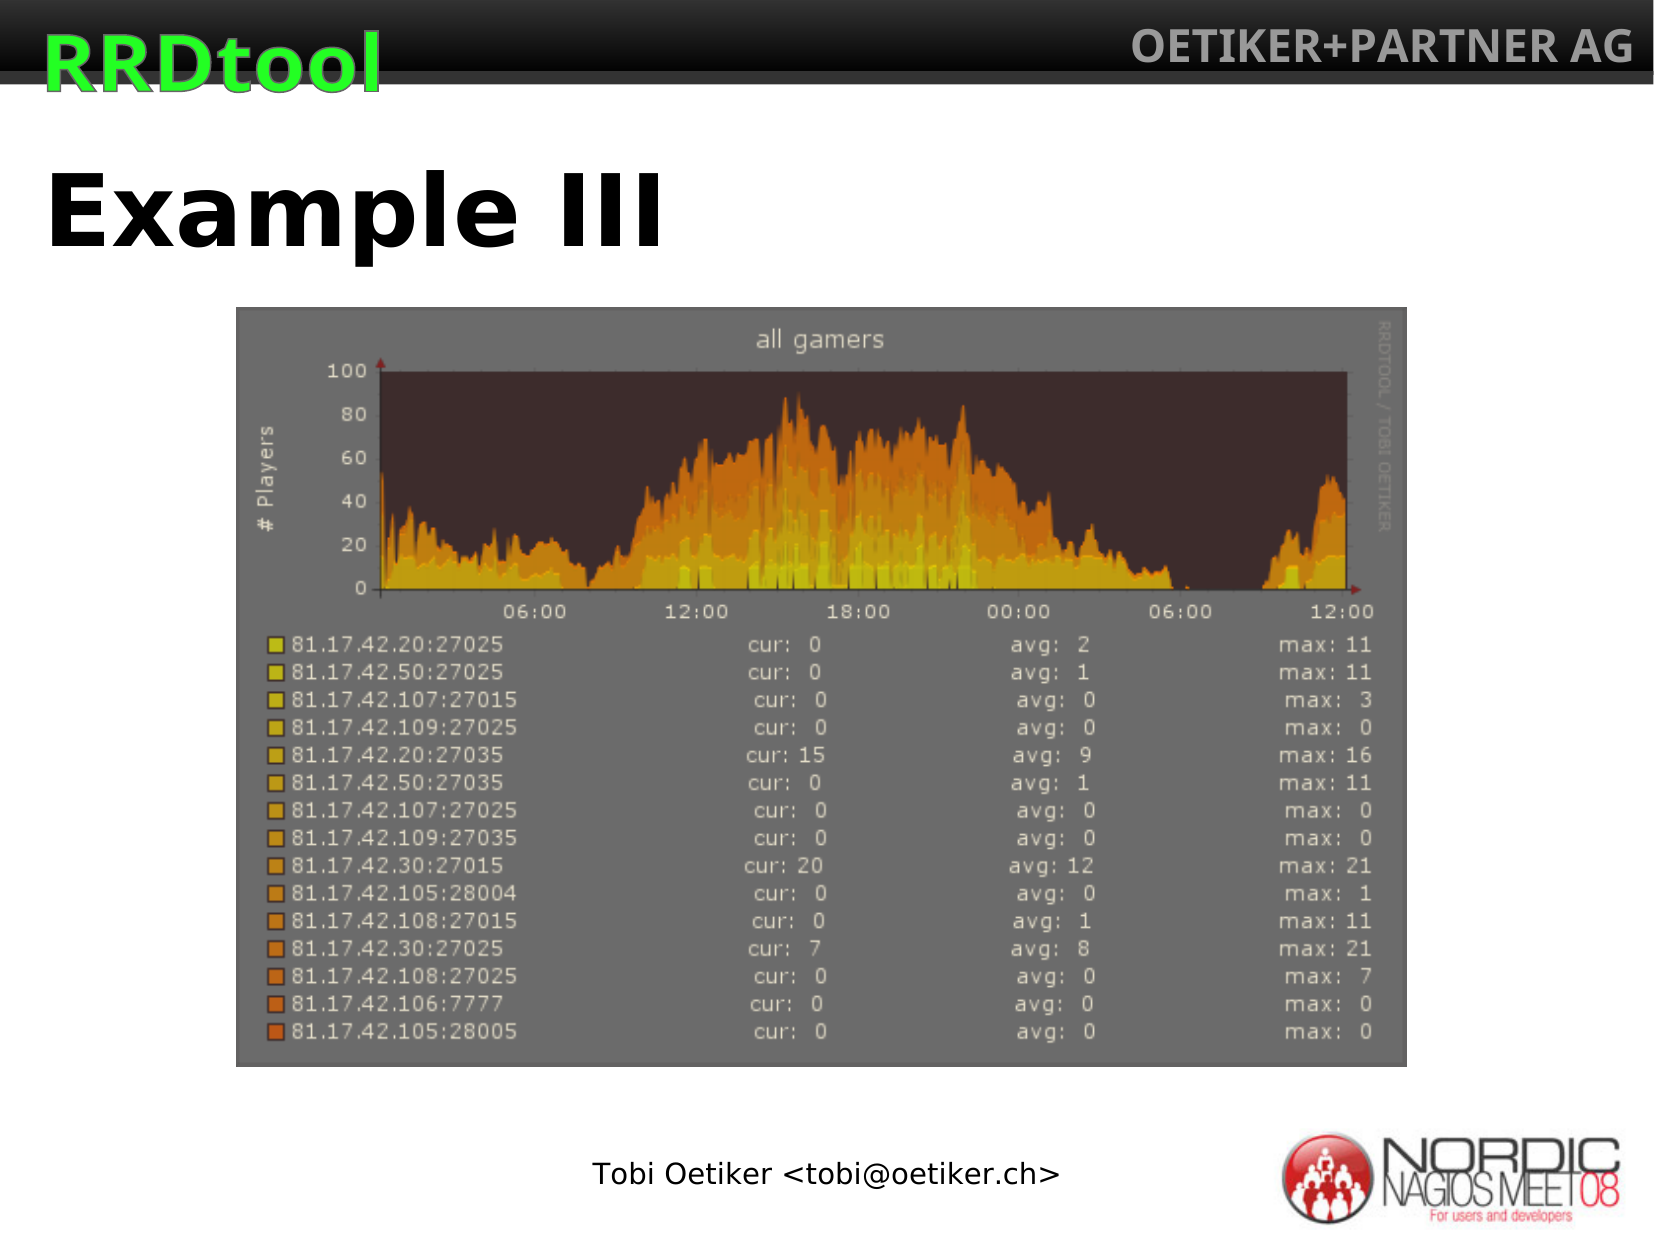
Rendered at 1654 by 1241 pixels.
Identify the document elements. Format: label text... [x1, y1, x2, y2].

picture [236, 307, 1407, 1067]
title Example III [43, 137, 1582, 287]
picture [1262, 1116, 1654, 1241]
